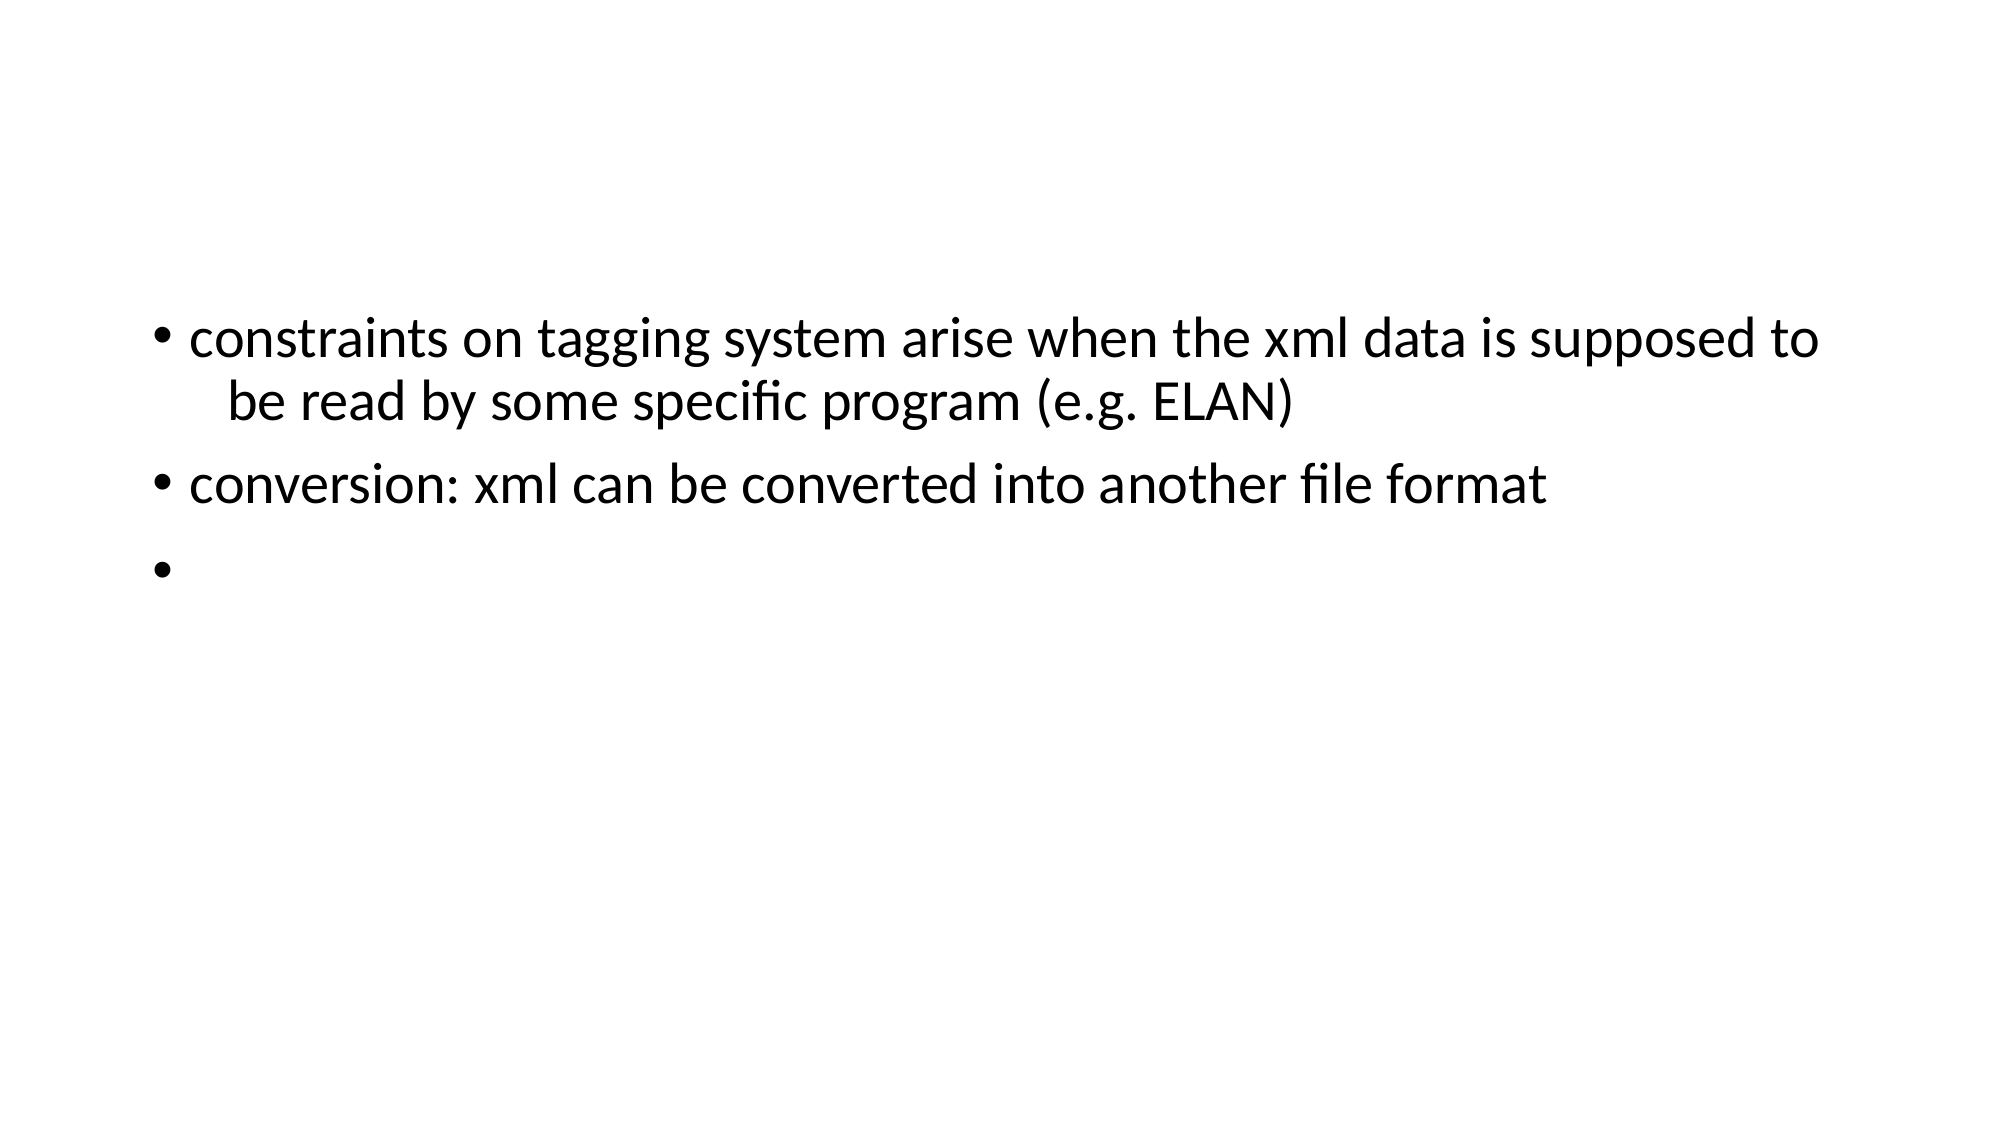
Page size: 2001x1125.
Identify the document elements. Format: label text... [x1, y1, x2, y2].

list constraints on tagging system arise when the xml data is supposed to be read by some specific program (e.g. ELAN) conversion: xml can be converted into another file format [137, 299, 1863, 1014]
